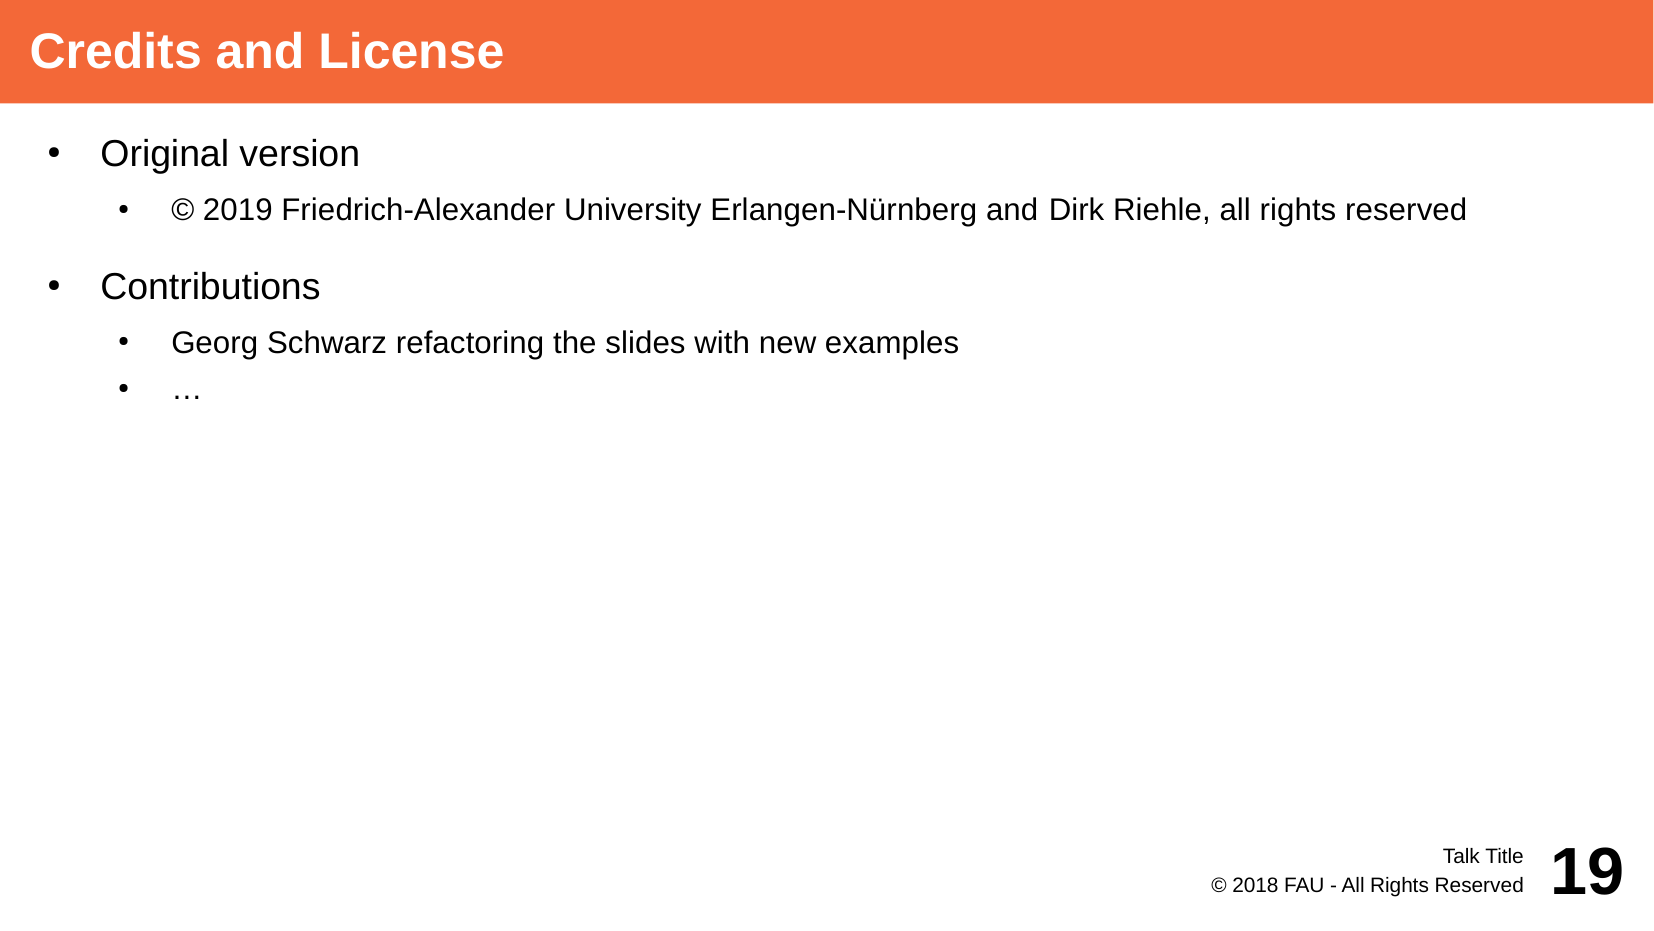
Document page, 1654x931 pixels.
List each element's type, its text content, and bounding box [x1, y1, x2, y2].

list Original version © 2019 Friedrich-Alexander University Erlangen-Nürnberg and Dirk Riehle, all rights reserved Contributions Georg Schwarz refactoring the slides with new examples … [29, 132, 1625, 813]
title Credits and License [0, 0, 1654, 104]
